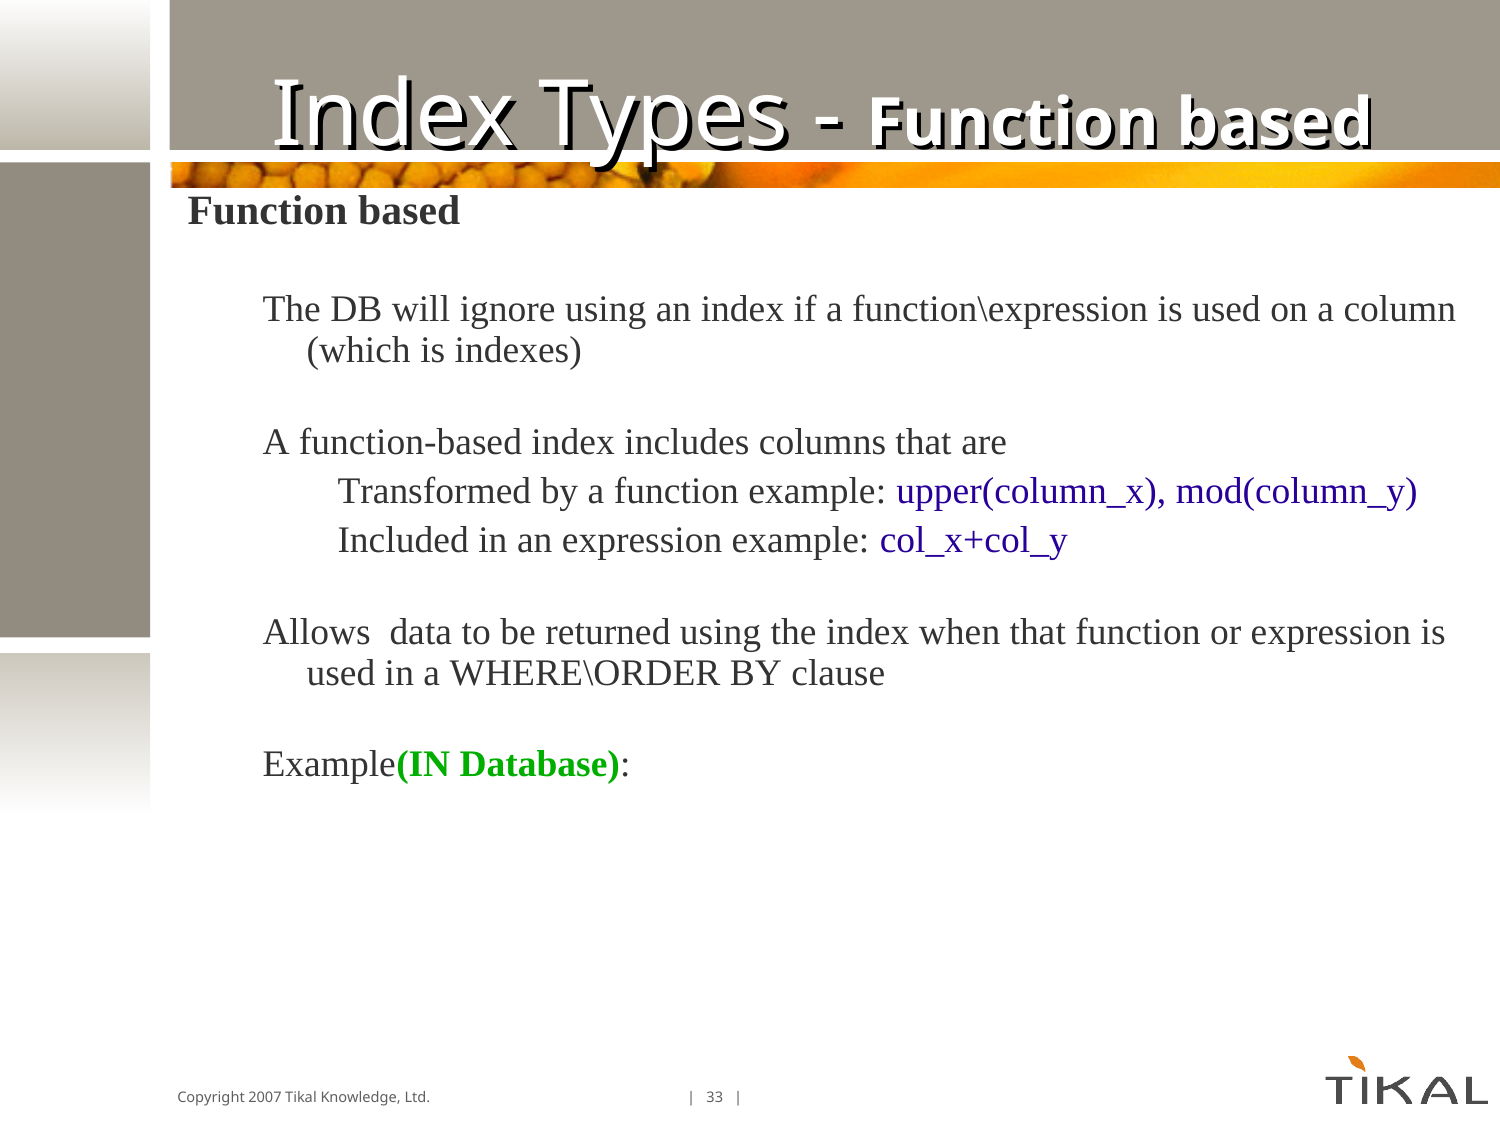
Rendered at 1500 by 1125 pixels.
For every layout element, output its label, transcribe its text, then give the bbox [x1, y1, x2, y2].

picture [1312, 1034, 1500, 1125]
title Index Types - Function based [169, 0, 1499, 221]
list Function based The DB will ignore using an index if a function\expression is used on a column (which is indexes) A function-based index includes columns that are Transformed by a function example: upper(column_x), mod(column_y) Included in an expression example: col_x+col_y Allows data to be returned using the index when that function or expression is used in a WHERE\ORDER BY clause Example(IN Database): [187, 187, 1498, 984]
